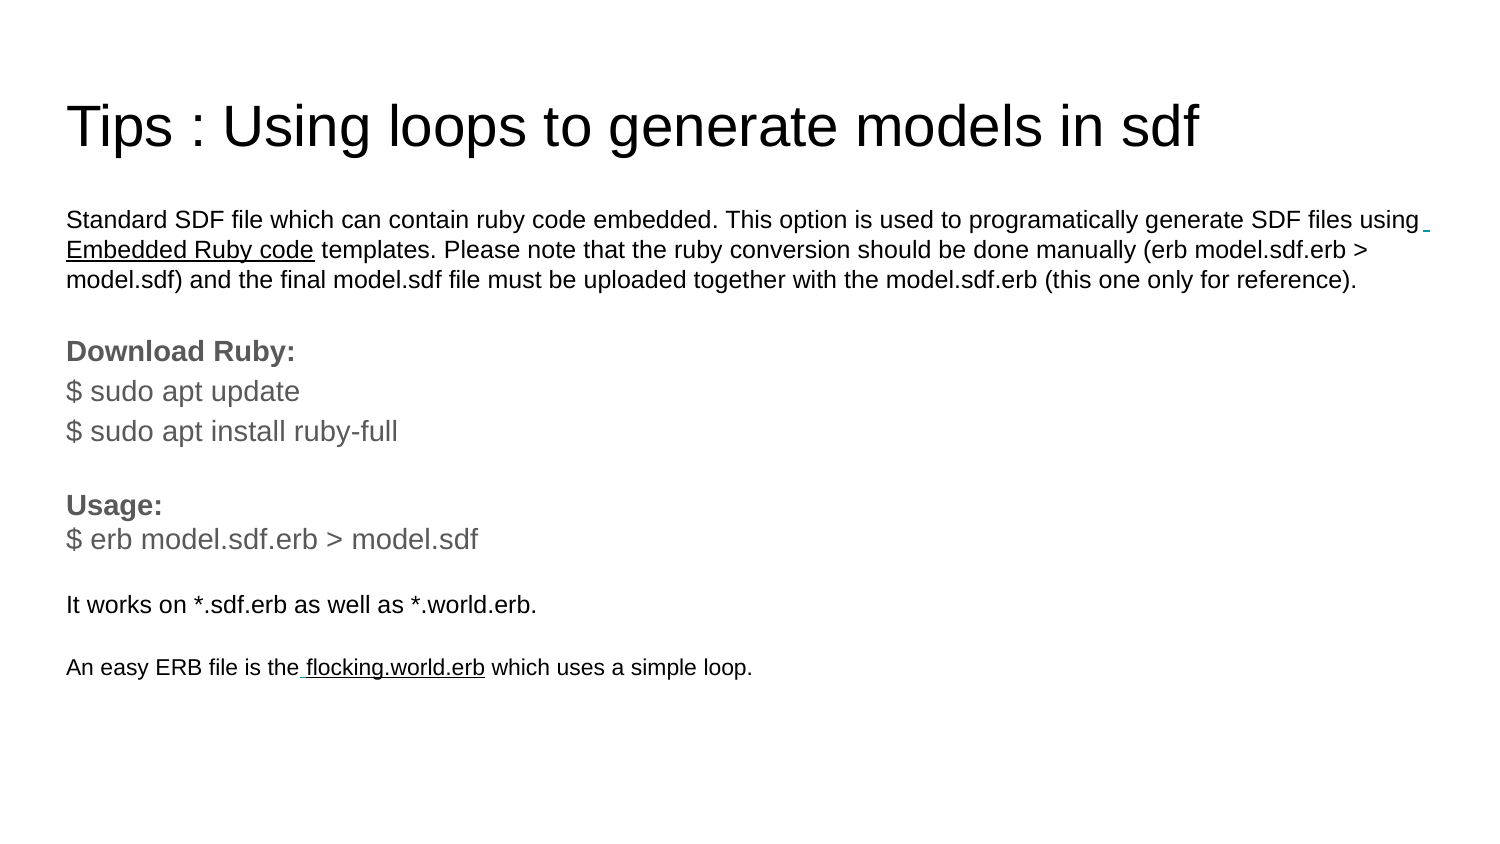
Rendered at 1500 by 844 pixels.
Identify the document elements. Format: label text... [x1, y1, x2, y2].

list Standard SDF file which can contain ruby code embedded. This option is used to programatically generate SDF files using Embedded Ruby code templates. Please note that the ruby conversion should be done manually (erb model.sdf.erb > model.sdf) and the final model.sdf file must be uploaded together with the model.sdf.erb (this one only for reference). Download Ruby: $ sudo apt update $ sudo apt install ruby-full Usage: $ erb model.sdf.erb > model.sdf It works on *.sdf.erb as well as *.world.erb. An easy ERB file is the flocking.world.erb which uses a simple loop. [51, 189, 1449, 750]
title Tips : Using loops to generate models in sdf [51, 72, 1449, 167]
